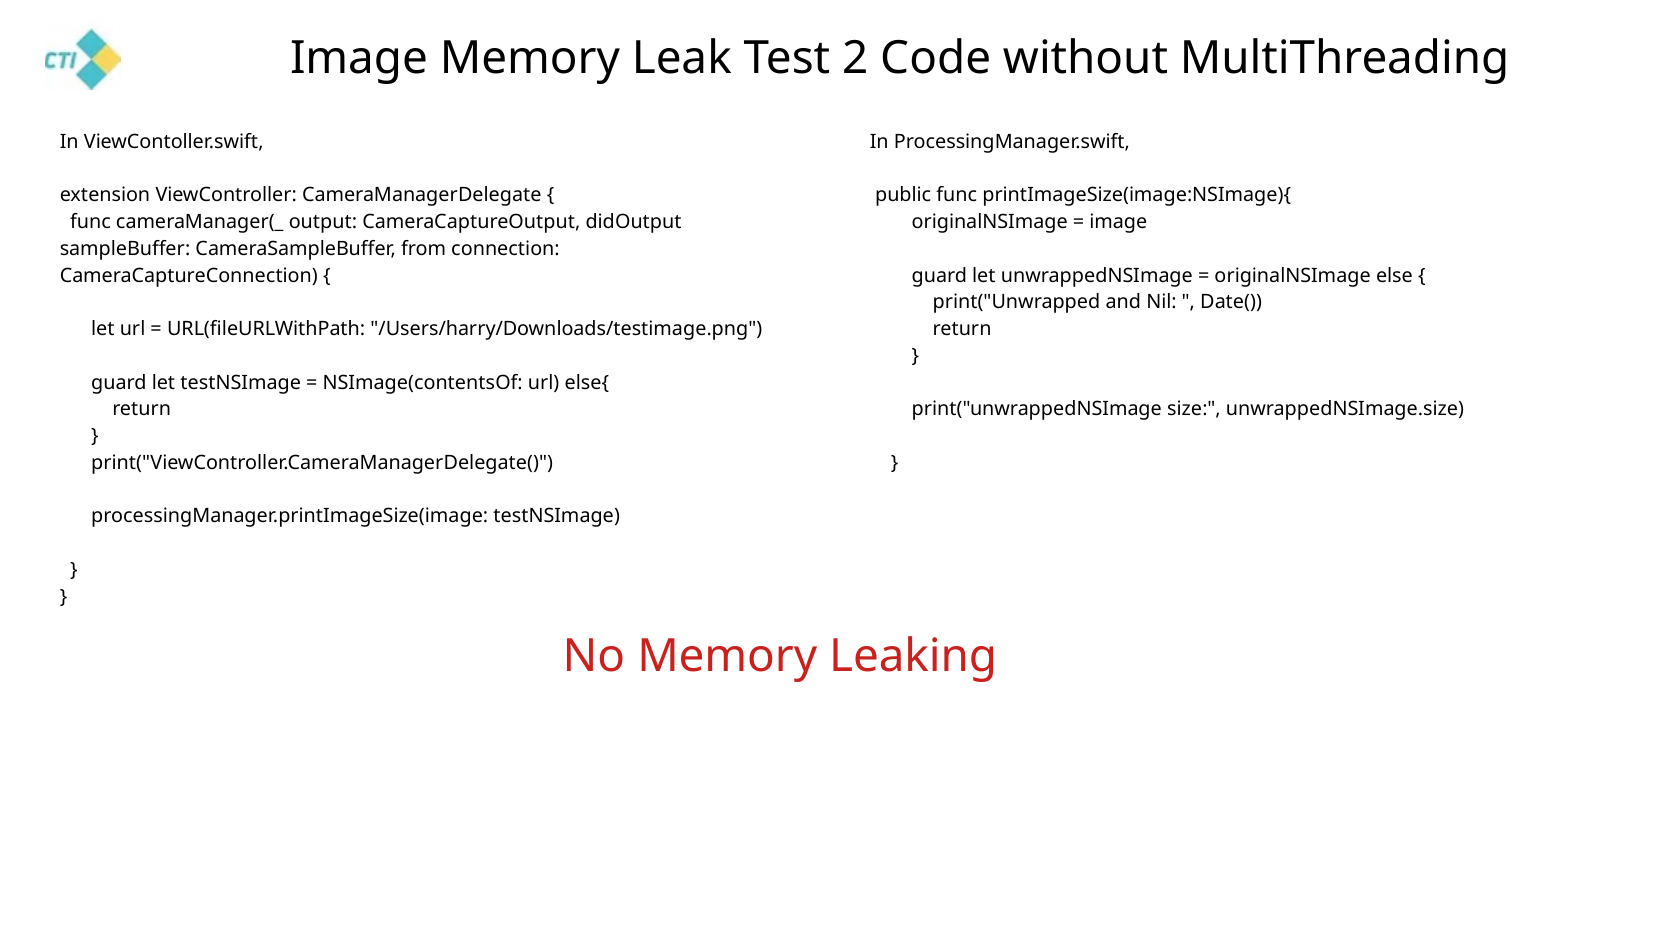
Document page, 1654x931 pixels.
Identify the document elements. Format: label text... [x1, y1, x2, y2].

text_box No Memory Leaking [105, 615, 1456, 737]
text_box In ProcessingManager.swift, public func printImageSize(image:NSImage){ originalNSImage = image guard let unwrappedNSImage = originalNSImage else { print("Unwrapped and Nil: ", Date()) return } print("unwrappedNSImage size:", unwrappedNSImage.size) } [855, 120, 1621, 802]
text_box Image Memory Leak Test 2 Code without MultiThreading [225, 17, 1576, 140]
picture [45, 18, 121, 91]
text_box In ViewContoller.swift, extension ViewController: CameraManagerDelegate { func cameraManager(_ output: CameraCaptureOutput, didOutput sampleBuffer: CameraSampleBuffer, from connection: CameraCaptureConnection) { let url = URL(fileURLWithPath: "/Users/harry/Downloads/testimage.png") guard let testNSImage = NSImage(contentsOf: url) else{ return } print("ViewController.CameraManagerDelegate()") processingManager.printImageSize(image: testNSImage) } } [45, 120, 811, 766]
